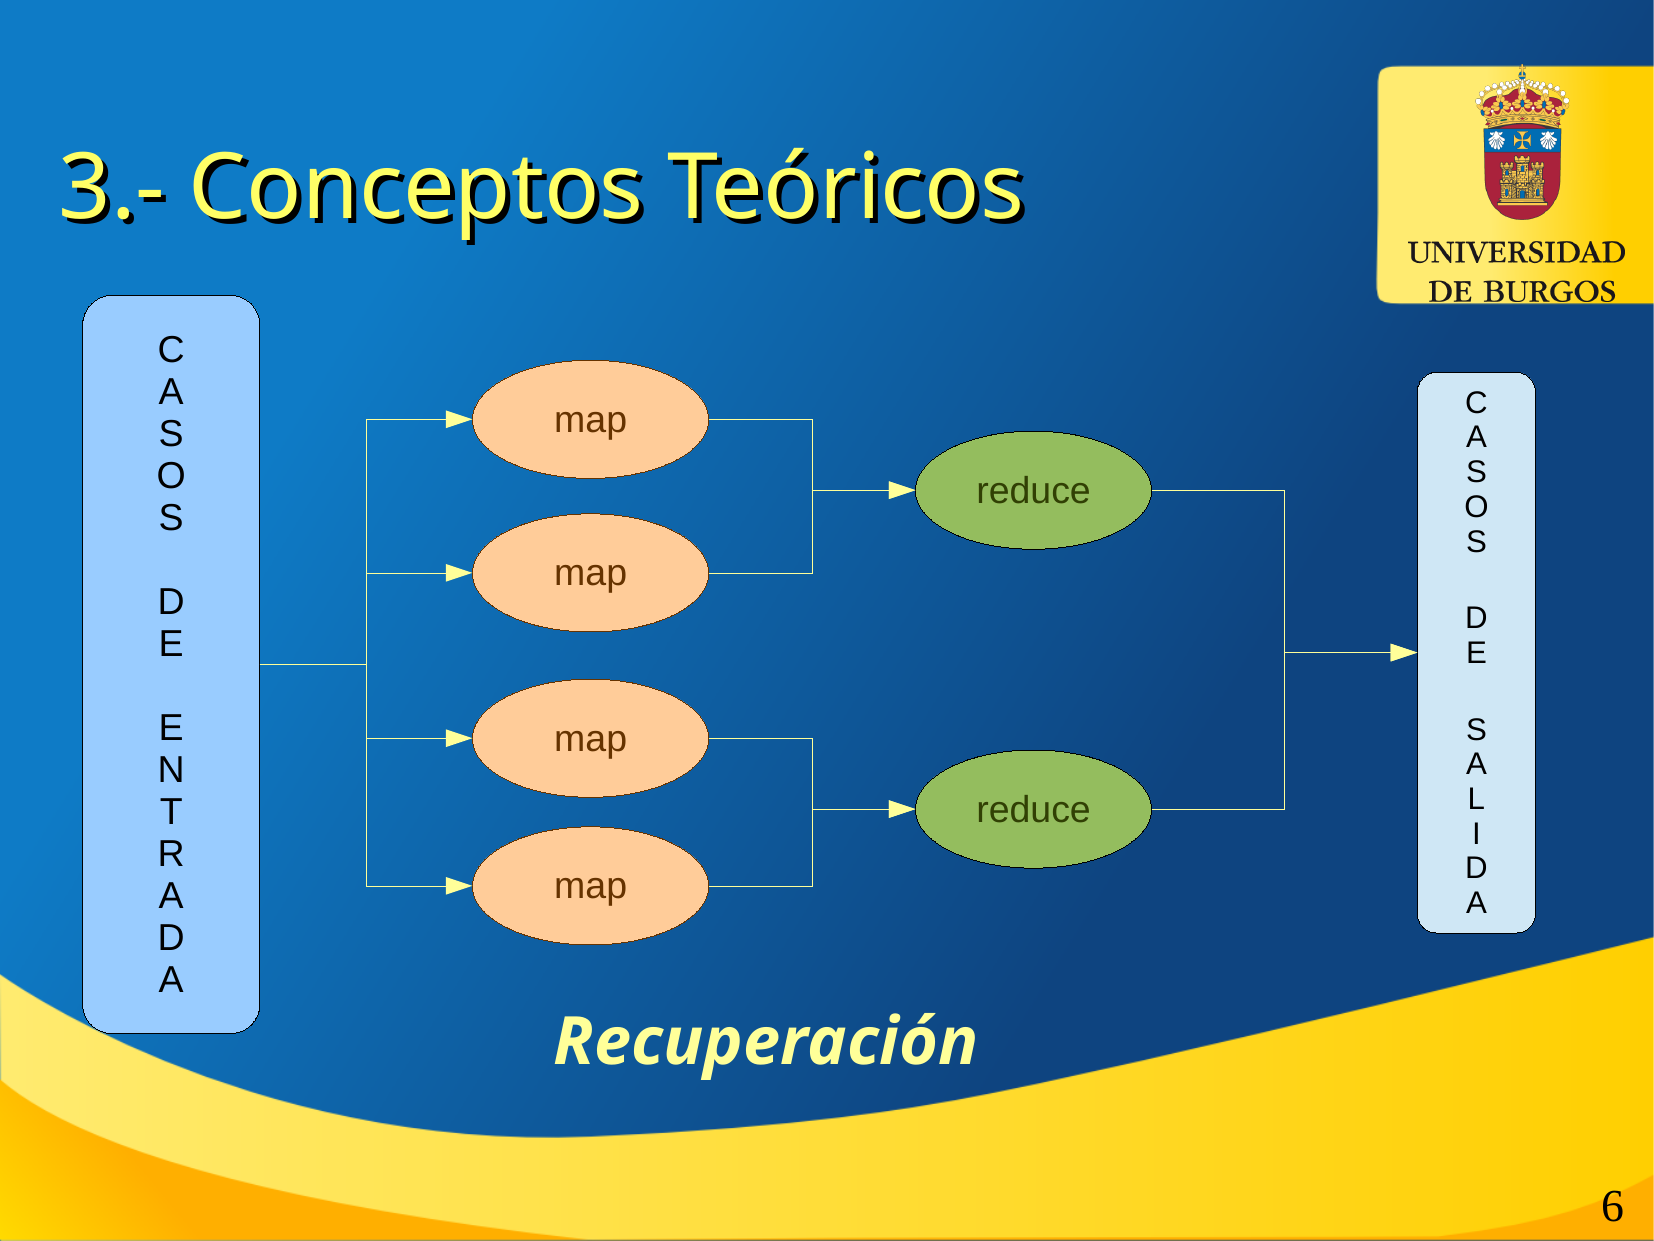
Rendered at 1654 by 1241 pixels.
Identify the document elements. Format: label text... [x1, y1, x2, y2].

text_box map [472, 360, 709, 479]
text_box reduce [915, 431, 1152, 550]
text_box map [472, 826, 709, 945]
text_box C A S O S D E S A L I D A [1417, 372, 1536, 934]
text_box C A S O S D E E N T R A D A [82, 295, 260, 1034]
title 3.- Conceptos Teóricos [59, 70, 1335, 296]
picture [0, 0, 1654, 1241]
text_box map [472, 513, 709, 632]
text_box reduce [915, 750, 1152, 869]
text_box map [472, 679, 709, 798]
text_box Recuperación [539, 985, 1076, 1079]
